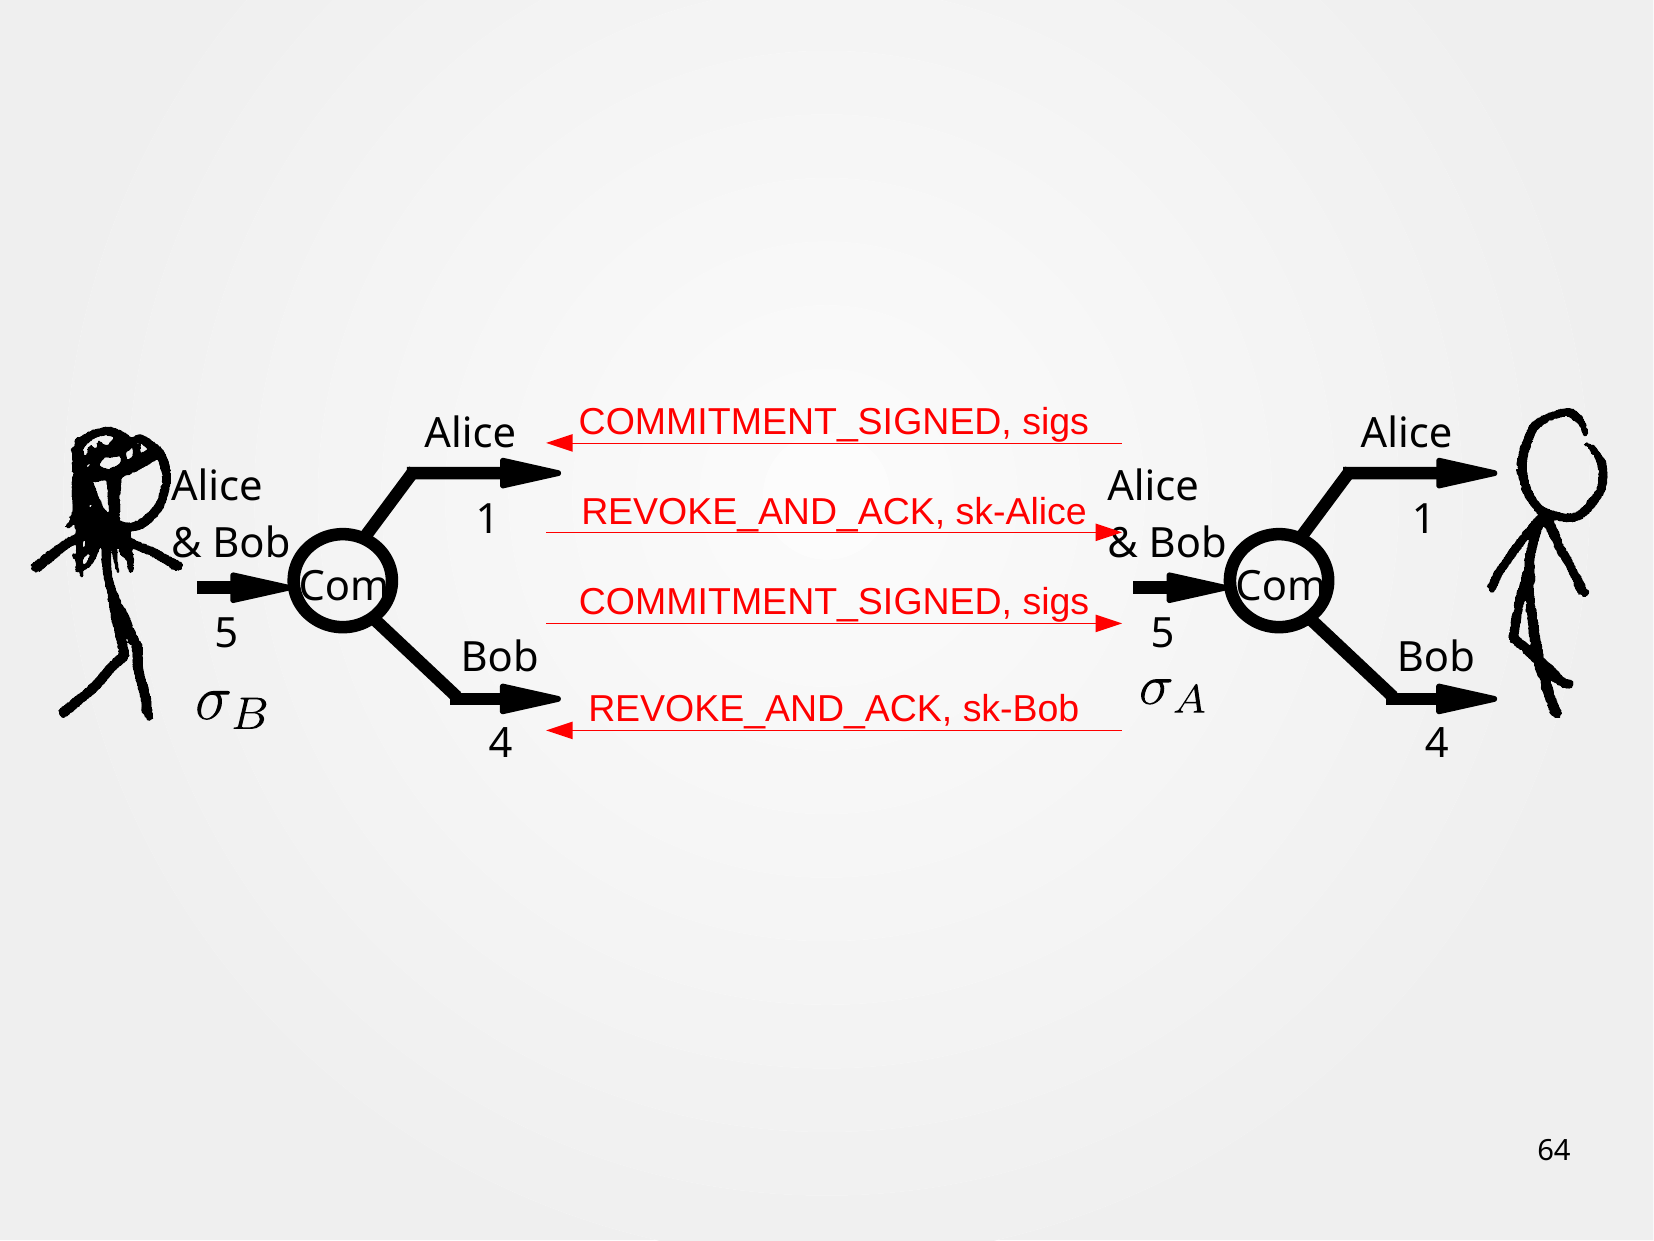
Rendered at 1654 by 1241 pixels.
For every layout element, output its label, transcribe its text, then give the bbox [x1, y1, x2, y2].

text_box Alice [1345, 395, 1487, 483]
text_box 4 [1410, 704, 1474, 792]
picture [1483, 404, 1611, 721]
text_box 5 [1135, 595, 1191, 682]
text_box Alice & Bob [1092, 448, 1266, 602]
text_box 1 [460, 483, 516, 568]
picture [1138, 679, 1205, 713]
text_box Alice [409, 395, 550, 483]
text_box Alice & Bob [185, 448, 330, 602]
text_box 1 [1397, 483, 1452, 568]
text_box Com [283, 547, 421, 663]
text_box Bob [445, 619, 556, 706]
picture [29, 425, 185, 721]
picture [194, 690, 267, 729]
text_box Bob [1382, 619, 1493, 706]
text_box 5 [199, 595, 254, 682]
text_box 4 [473, 704, 537, 792]
text_box Com [1220, 547, 1358, 663]
